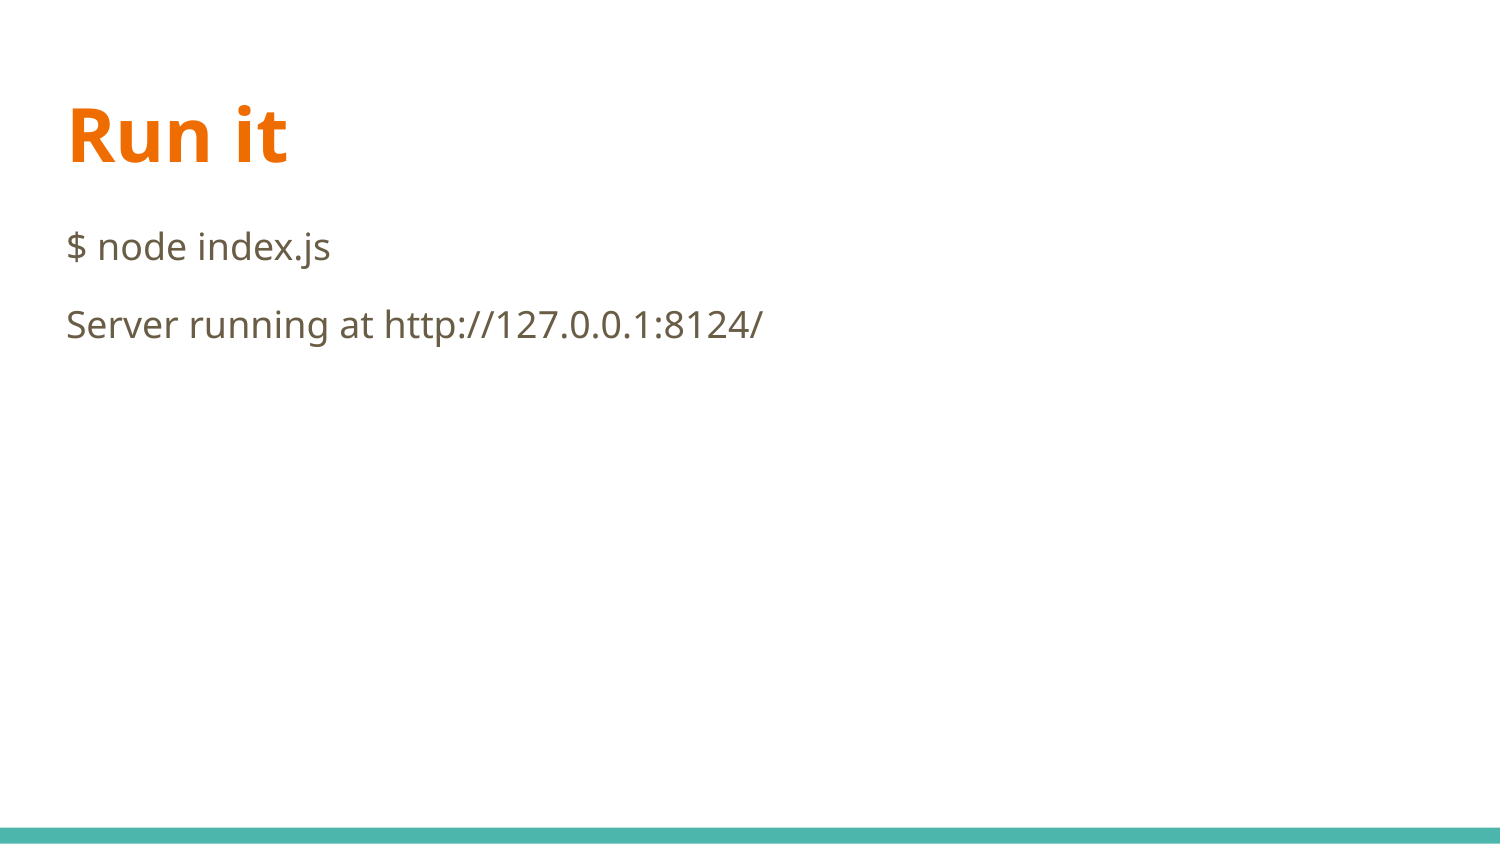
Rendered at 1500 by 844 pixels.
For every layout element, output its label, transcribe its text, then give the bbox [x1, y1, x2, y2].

list $ node index.js Server running at http://127.0.0.1:8124/ [51, 207, 1449, 750]
title Run it [51, 72, 1449, 189]
